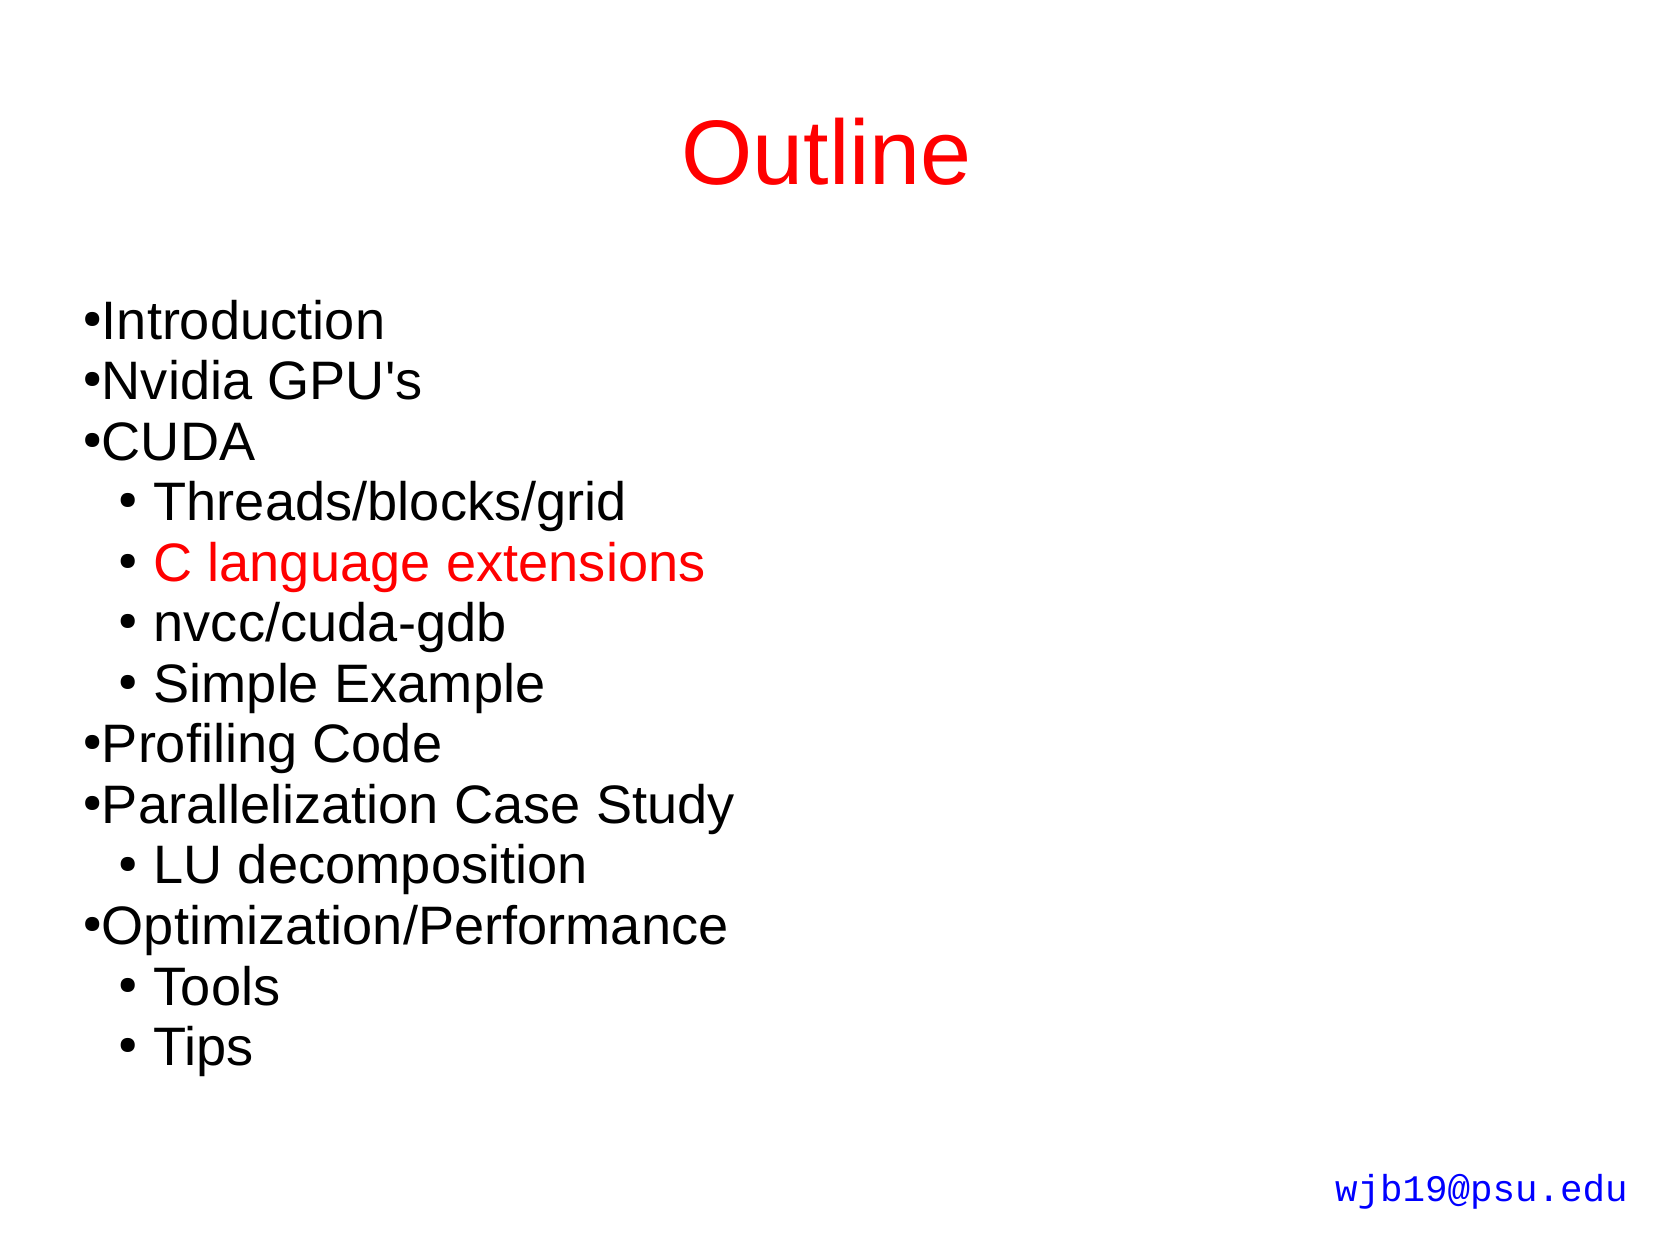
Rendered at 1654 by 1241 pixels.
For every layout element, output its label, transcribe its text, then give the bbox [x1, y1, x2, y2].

text_box wjb19@psu.edu [1320, 1162, 1643, 1220]
subtitle Introduction Nvidia GPU's CUDA Threads/blocks/grid C language extensions nvcc/cuda-gdb Simple Example Profiling Code Parallelization Case Study LU decomposition Optimization/Performance Tools Tips [82, 290, 1571, 1109]
title Outline [82, 49, 1571, 257]
